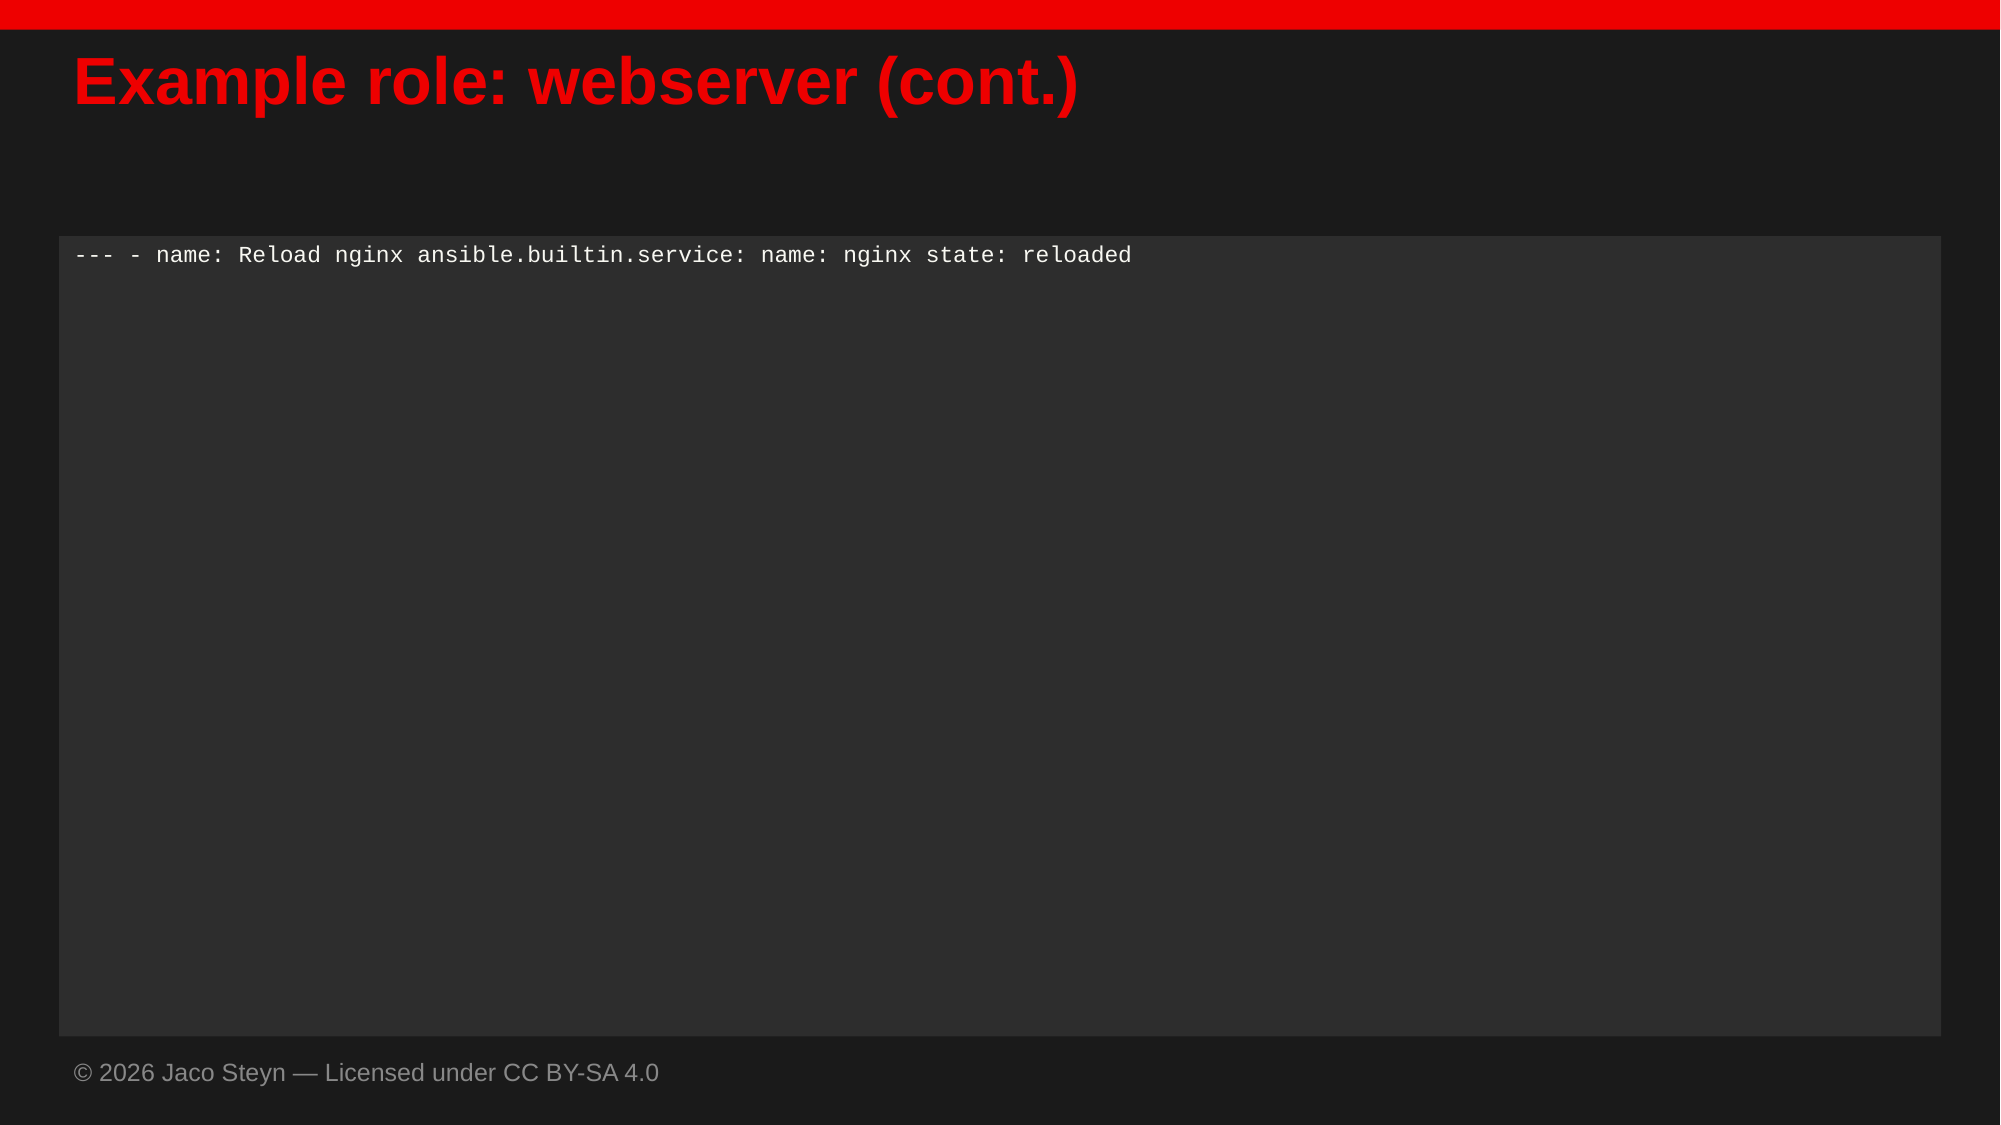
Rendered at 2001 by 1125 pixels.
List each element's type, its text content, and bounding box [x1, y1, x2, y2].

text_box Example role: webserver (cont.) [59, 36, 1942, 208]
text_box © 2026 Jaco Steyn — Licensed under CC BY-SA 4.0 [59, 1051, 1942, 1093]
text_box [0, 0, 2001, 30]
text_box --- - name: Reload nginx ansible.builtin.service: name: nginx state: reloaded [59, 236, 1942, 1037]
